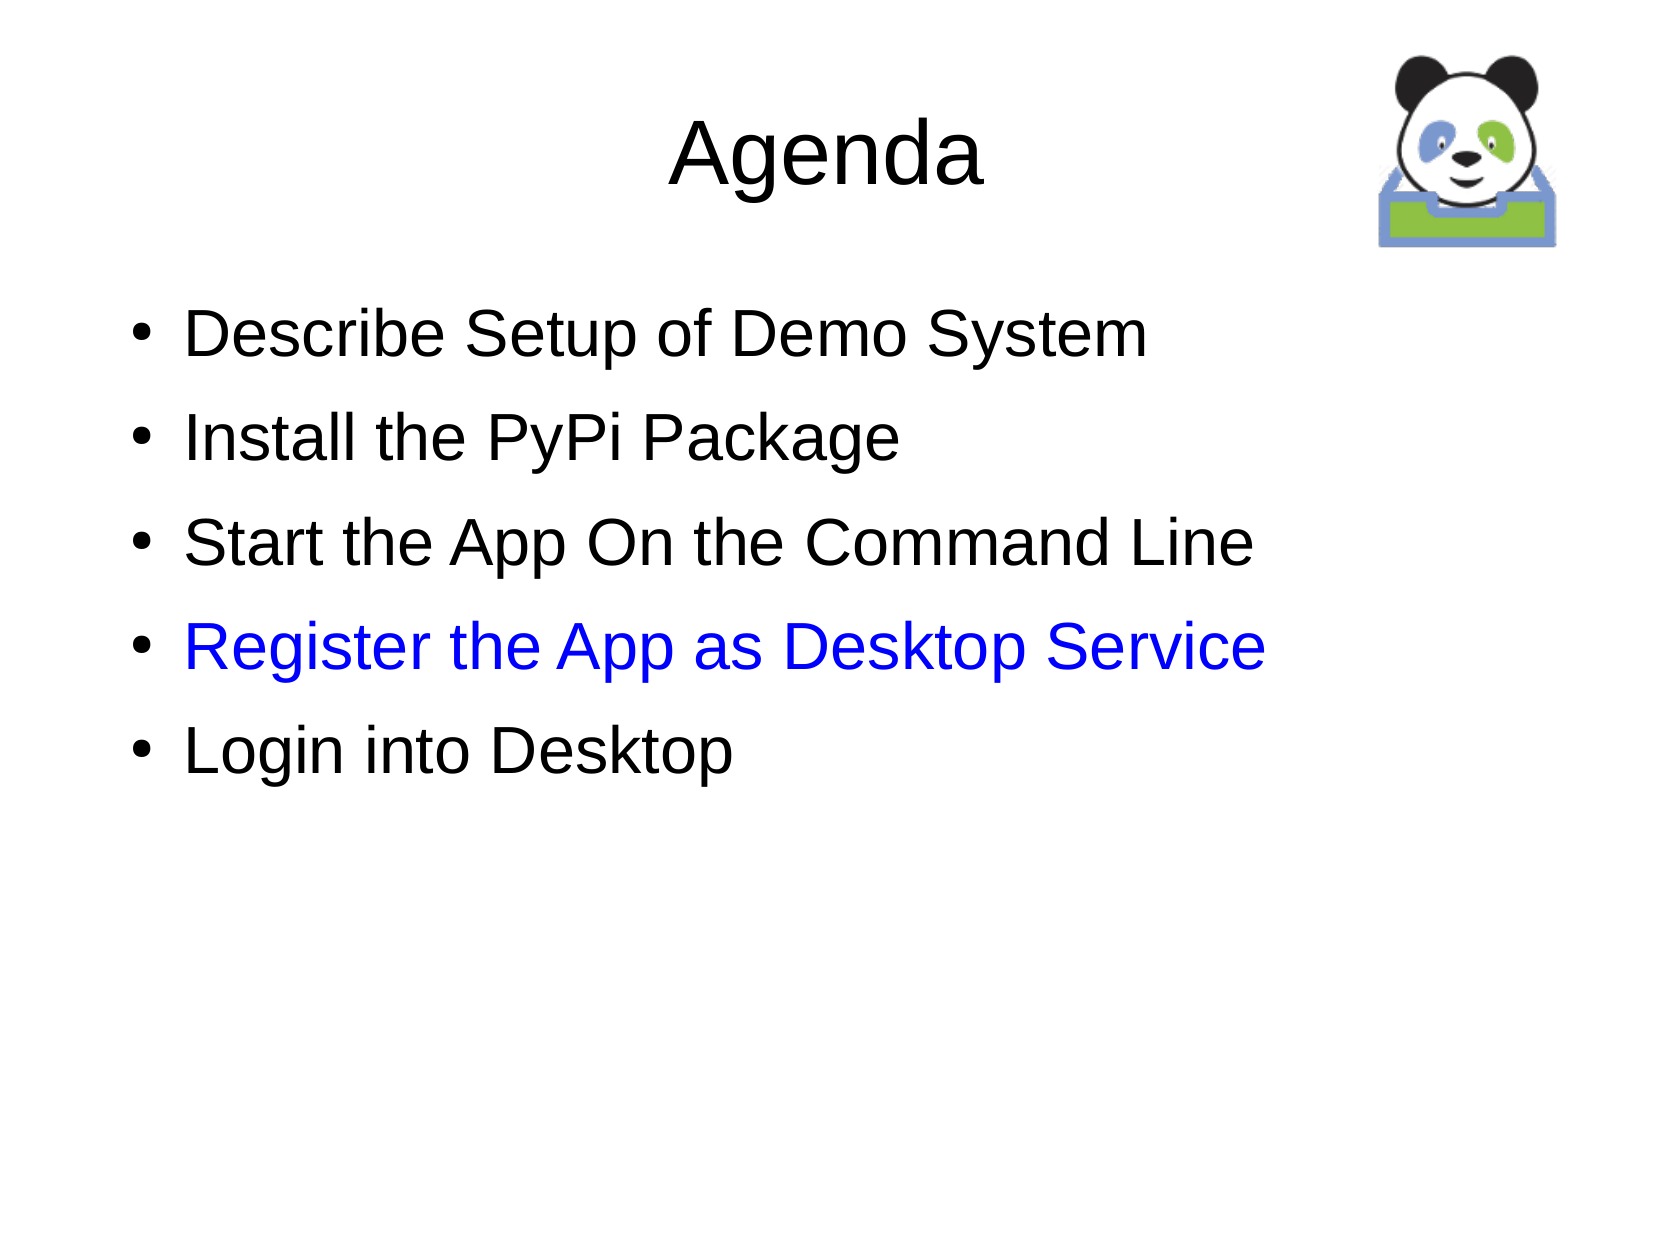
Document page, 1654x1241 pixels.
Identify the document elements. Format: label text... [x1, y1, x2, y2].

list Describe Setup of Demo System Install the PyPi Package Start the App On the Command Line Register the App as Desktop Service Login into Desktop [82, 296, 1571, 1016]
title Agenda [82, 49, 1571, 257]
